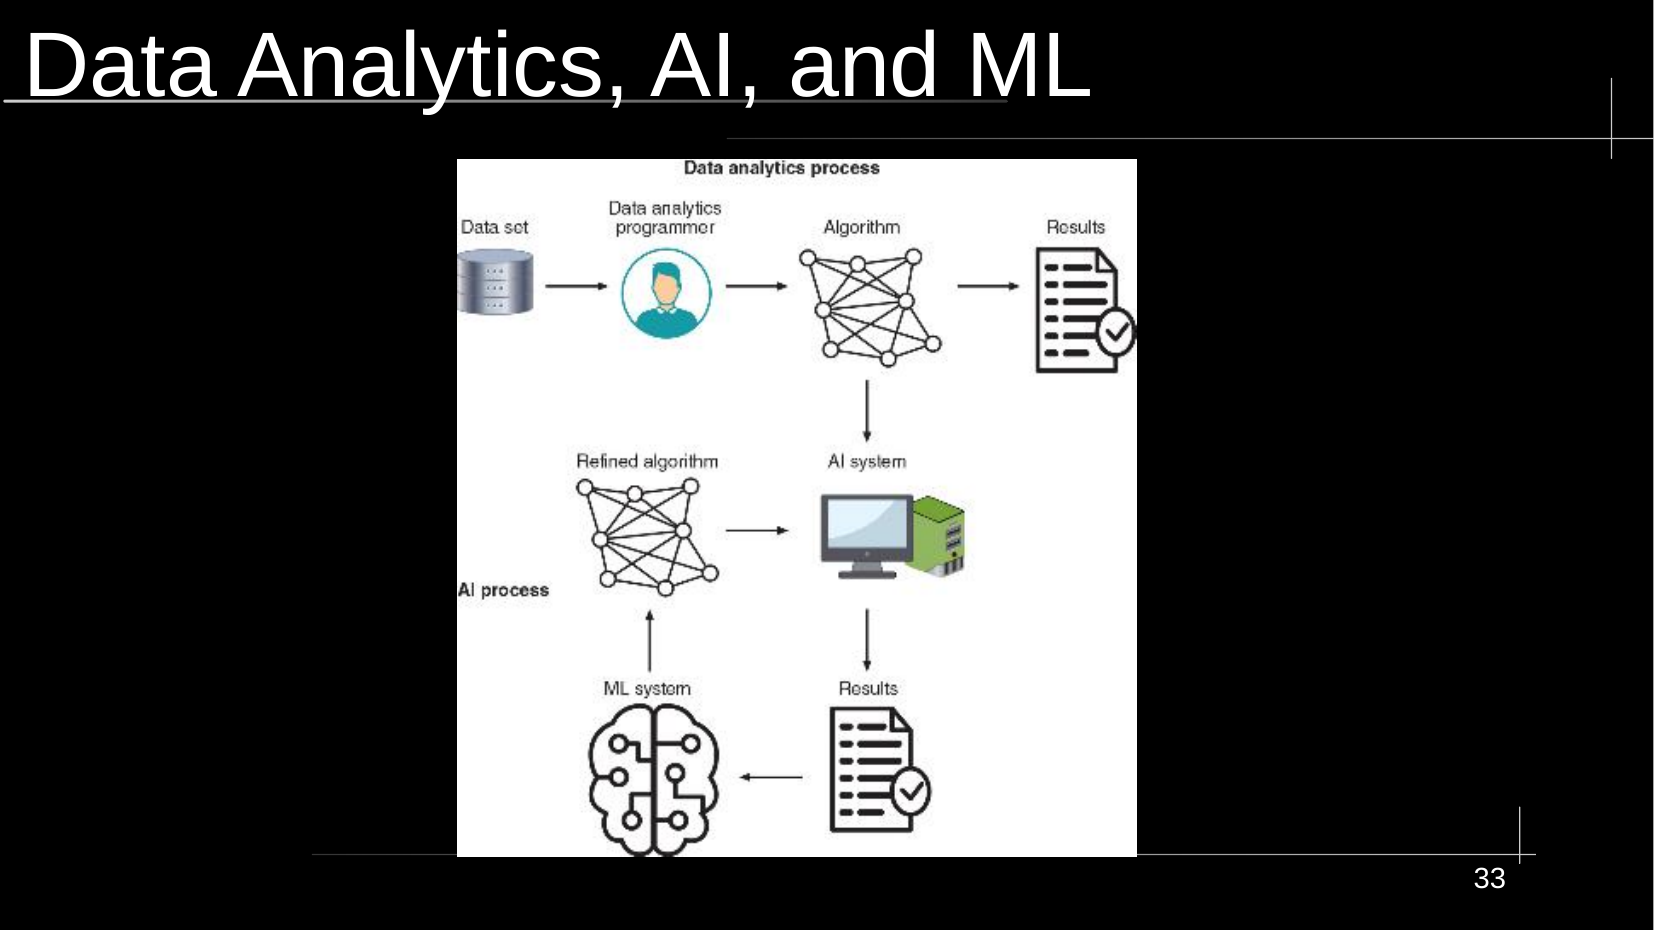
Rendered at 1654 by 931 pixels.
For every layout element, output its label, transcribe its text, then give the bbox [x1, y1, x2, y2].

picture [457, 159, 1137, 857]
title Data Analytics, AI, and ML [23, 11, 1589, 119]
